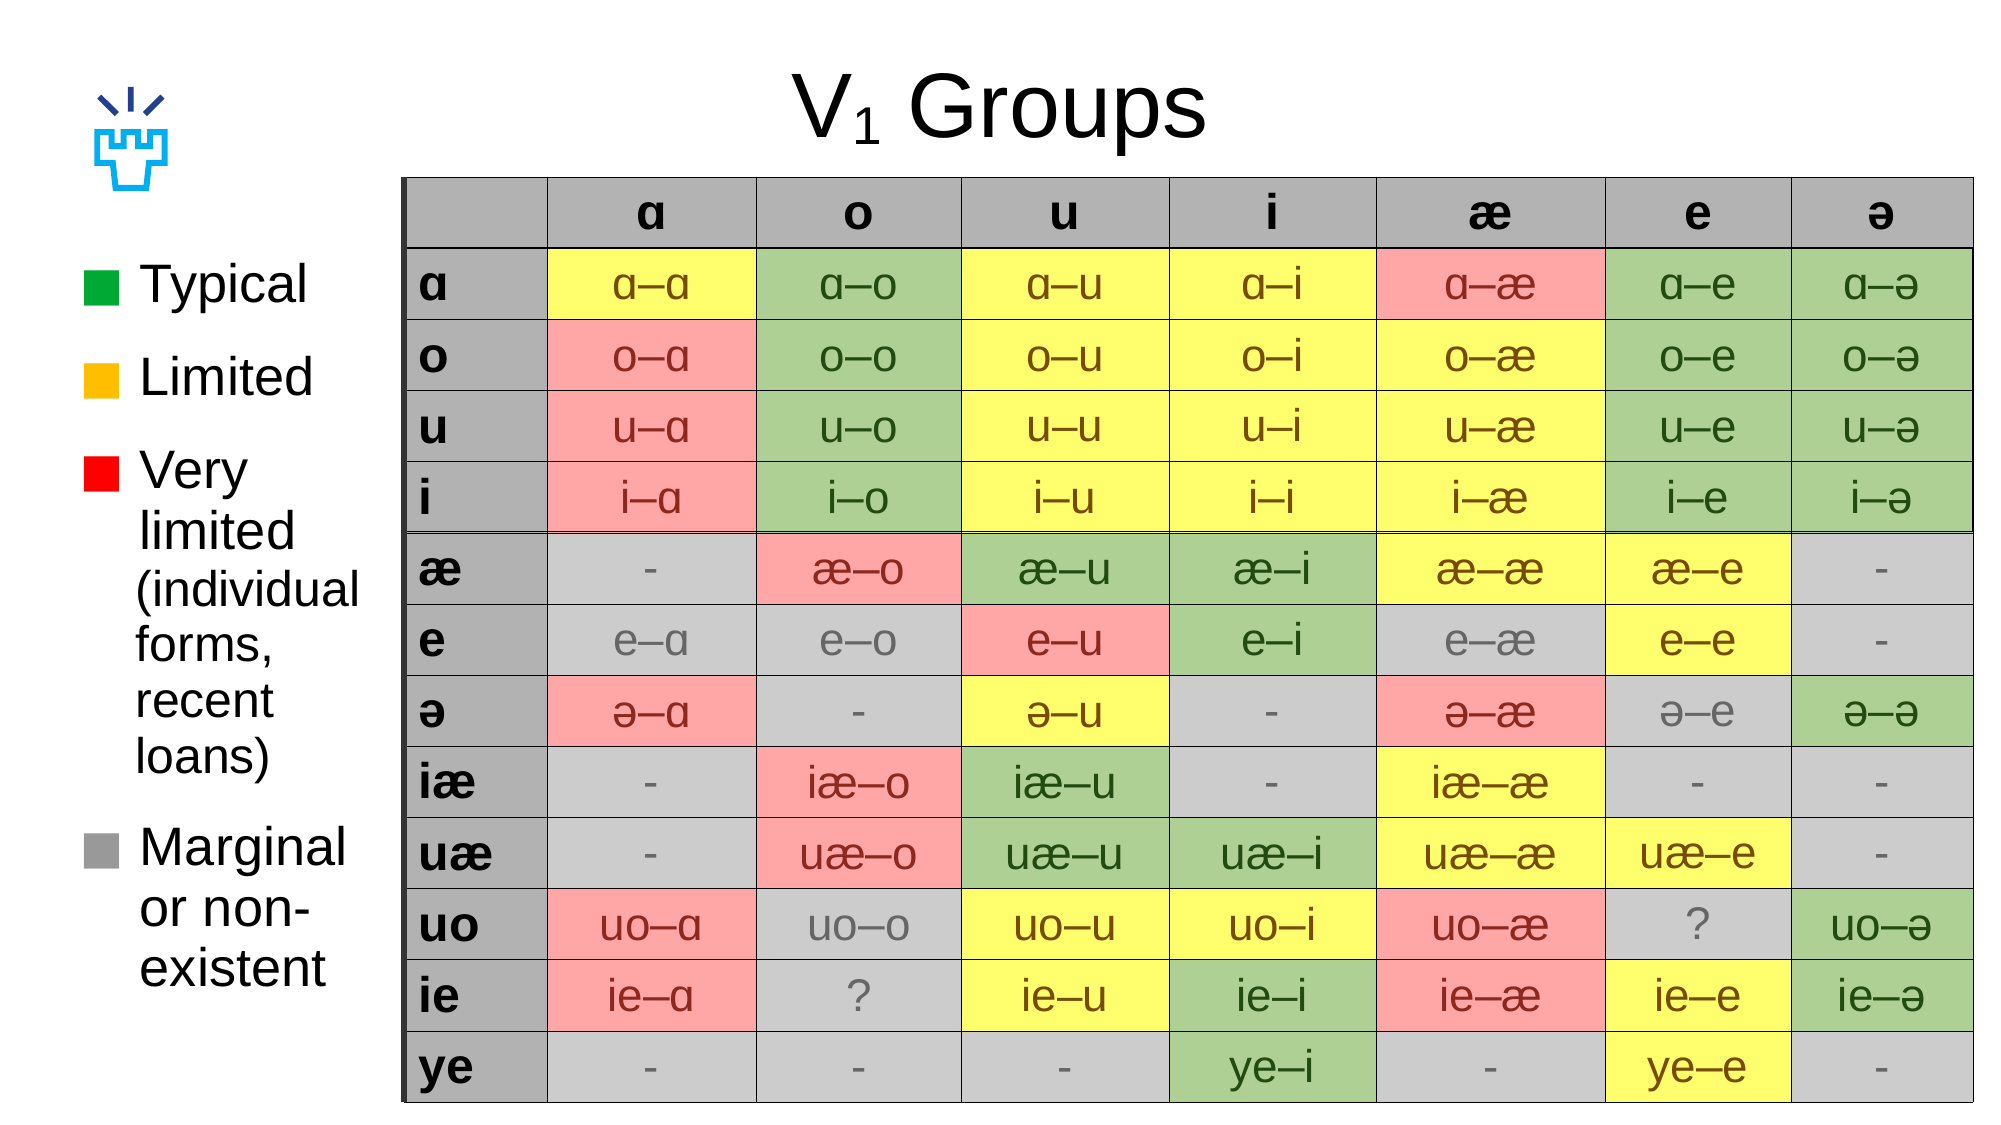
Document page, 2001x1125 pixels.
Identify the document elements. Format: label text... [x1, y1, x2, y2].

table_cell u–ɑ [548, 391, 756, 461]
table_cell uæ [407, 818, 547, 888]
table_cell - [1170, 747, 1376, 817]
table_header u [962, 178, 1169, 247]
table_cell o–o [757, 320, 961, 390]
table_cell ye–e [1606, 1032, 1791, 1102]
table_cell - [1170, 676, 1376, 746]
table_cell u–e [1606, 391, 1791, 461]
table_cell uæ–i [1170, 818, 1376, 888]
table_header o [757, 178, 961, 247]
table_cell ? [1606, 889, 1791, 959]
table_cell u–æ [1377, 391, 1605, 461]
table_cell uo–u [962, 889, 1169, 959]
table_cell ye [407, 1032, 547, 1102]
table_cell uo–ə [1792, 889, 1973, 959]
table_cell ie–i [1170, 960, 1376, 1031]
table_cell ɑ–e [1606, 249, 1791, 319]
table_cell - [1792, 534, 1973, 604]
table_cell æ–o [757, 534, 961, 604]
table_cell uo–æ [1377, 889, 1605, 959]
table_cell uæ–æ [1377, 818, 1605, 888]
table_cell uo–ɑ [548, 889, 756, 959]
table_cell i [407, 462, 547, 531]
table_cell ie–æ [1377, 960, 1605, 1031]
table_cell æ–u [962, 534, 1169, 604]
table_cell - [1792, 818, 1973, 888]
table_cell - [548, 1032, 756, 1102]
table_cell ie [407, 960, 547, 1031]
table_cell u–ə [1792, 391, 1972, 461]
table_cell ɑ–ə [1792, 249, 1972, 319]
table_cell e–e [1606, 605, 1791, 675]
table_cell e–ɑ [548, 605, 756, 675]
table_cell ɑ–i [1170, 249, 1376, 319]
table_cell æ [407, 534, 547, 604]
table_cell ɑ–o [757, 249, 961, 319]
table_cell uo–i [1170, 889, 1376, 959]
table_cell u–o [757, 391, 961, 461]
table_cell ə–u [962, 676, 1169, 746]
table_header æ [1377, 178, 1605, 247]
table_cell ə [407, 676, 547, 746]
table_cell iæ–o [757, 747, 961, 817]
table_cell - [757, 676, 961, 746]
table_cell i–e [1606, 462, 1791, 531]
table_cell ə–ə [1792, 676, 1973, 746]
table_cell ɑ–ɑ [548, 249, 756, 319]
table_cell e–o [757, 605, 961, 675]
table_cell uo–o [757, 889, 961, 959]
table_header ɑ [548, 178, 756, 247]
table_cell ɑ–u [962, 249, 1169, 319]
table_cell ə–ɑ [548, 676, 756, 746]
table_cell u–i [1170, 391, 1376, 461]
table_cell e–u [962, 605, 1169, 675]
table_cell - [757, 1032, 961, 1102]
table_header ə [1792, 178, 1973, 247]
table_cell uæ–u [962, 818, 1169, 888]
table_cell ye–i [1170, 1032, 1376, 1102]
table_cell iæ [407, 747, 547, 817]
table_cell i–ə [1792, 462, 1972, 531]
table_cell - [548, 818, 756, 888]
table_cell i–ɑ [548, 462, 756, 531]
table_cell ɑ [407, 249, 547, 319]
table_cell - [548, 534, 756, 604]
table_cell æ–i [1170, 534, 1376, 604]
table_cell - [1792, 747, 1973, 817]
table_cell - [1606, 747, 1791, 817]
table_header e [1606, 178, 1791, 247]
table_cell o–i [1170, 320, 1376, 390]
table_cell æ–æ [1377, 534, 1605, 604]
table_cell o–e [1606, 320, 1791, 390]
table_cell ə–e [1606, 676, 1791, 746]
table_cell u–u [962, 391, 1169, 461]
table_cell e–i [1170, 605, 1376, 675]
table_cell i–o [757, 462, 961, 531]
table_cell e–æ [1377, 605, 1605, 675]
table_cell ie–ɑ [548, 960, 756, 1031]
table_cell i–æ [1377, 462, 1605, 531]
table_header [407, 178, 547, 247]
title V1 Groups [306, 2, 1694, 208]
table_cell e [407, 605, 547, 675]
table_cell u [407, 391, 547, 461]
table_cell o–ə [1792, 320, 1972, 390]
table_cell - [548, 747, 756, 817]
table_cell ie–ə [1792, 960, 1973, 1031]
table_cell uæ–e [1606, 818, 1791, 888]
table_cell ə–æ [1377, 676, 1605, 746]
table_cell o [407, 320, 547, 390]
table_cell o–æ [1377, 320, 1605, 390]
table_cell æ–e [1606, 534, 1791, 604]
table_cell - [962, 1032, 1169, 1102]
table_cell uæ–o [757, 818, 961, 888]
table_cell ɑ–æ [1377, 249, 1605, 319]
table_cell uo [407, 889, 547, 959]
table_cell ie–u [962, 960, 1169, 1031]
table_cell iæ–æ [1377, 747, 1605, 817]
table_cell - [1377, 1032, 1605, 1102]
table_cell - [1792, 605, 1973, 675]
table_cell - [1792, 1032, 1973, 1102]
table_cell o–u [962, 320, 1169, 390]
table_cell i–i [1170, 462, 1376, 531]
text_box ◼ Typical ◼ Limited ◼ Very limited (individual forms, recent loans) ◼ Marginal or non- existent [64, 245, 401, 1102]
table_cell i–u [962, 462, 1169, 531]
table_cell o–ɑ [548, 320, 756, 390]
table_header i [1170, 178, 1376, 247]
table_cell ? [757, 960, 961, 1031]
table_cell iæ–u [962, 747, 1169, 817]
table_cell ie–e [1606, 960, 1791, 1031]
